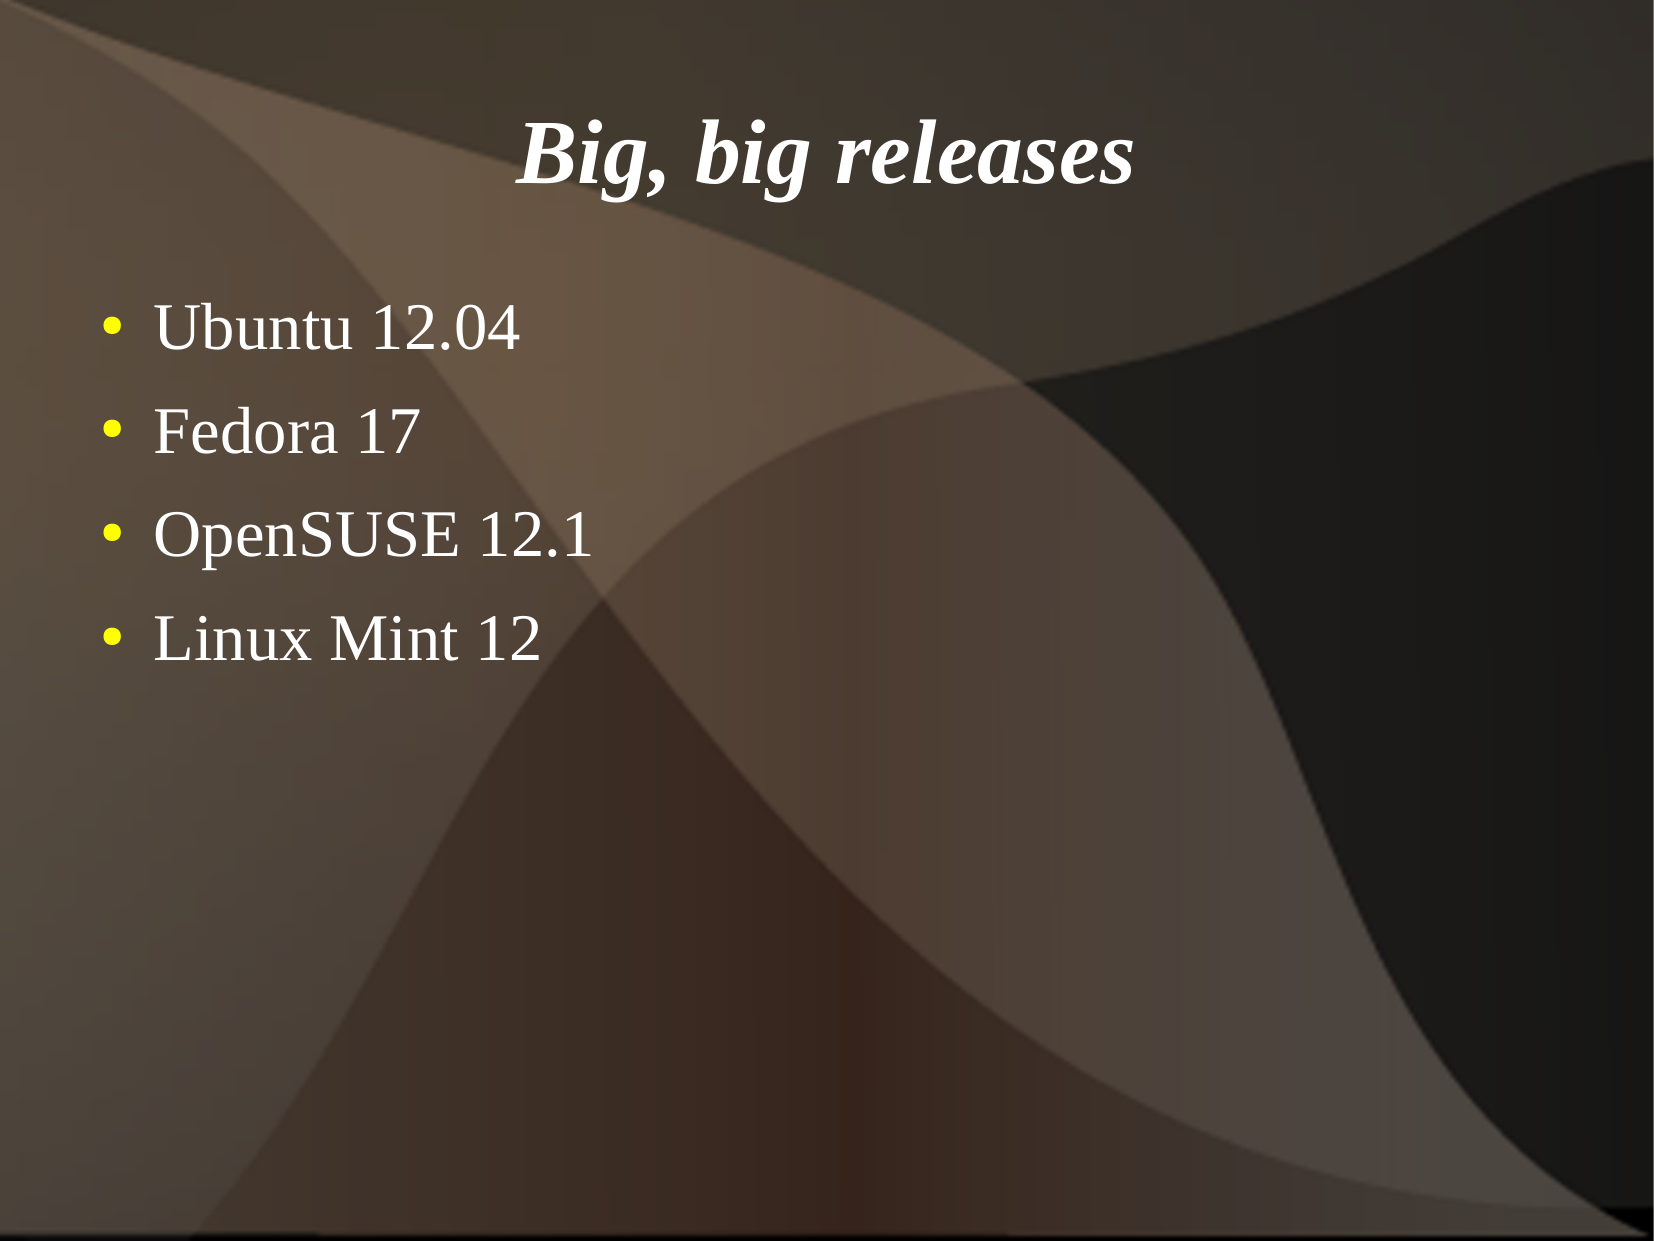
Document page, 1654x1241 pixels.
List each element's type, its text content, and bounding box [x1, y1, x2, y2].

list Ubuntu 12.04 Fedora 17 OpenSUSE 12.1 Linux Mint 12 [82, 290, 1571, 1094]
title Big, big releases [82, 56, 1571, 250]
picture [0, 0, 1654, 1241]
